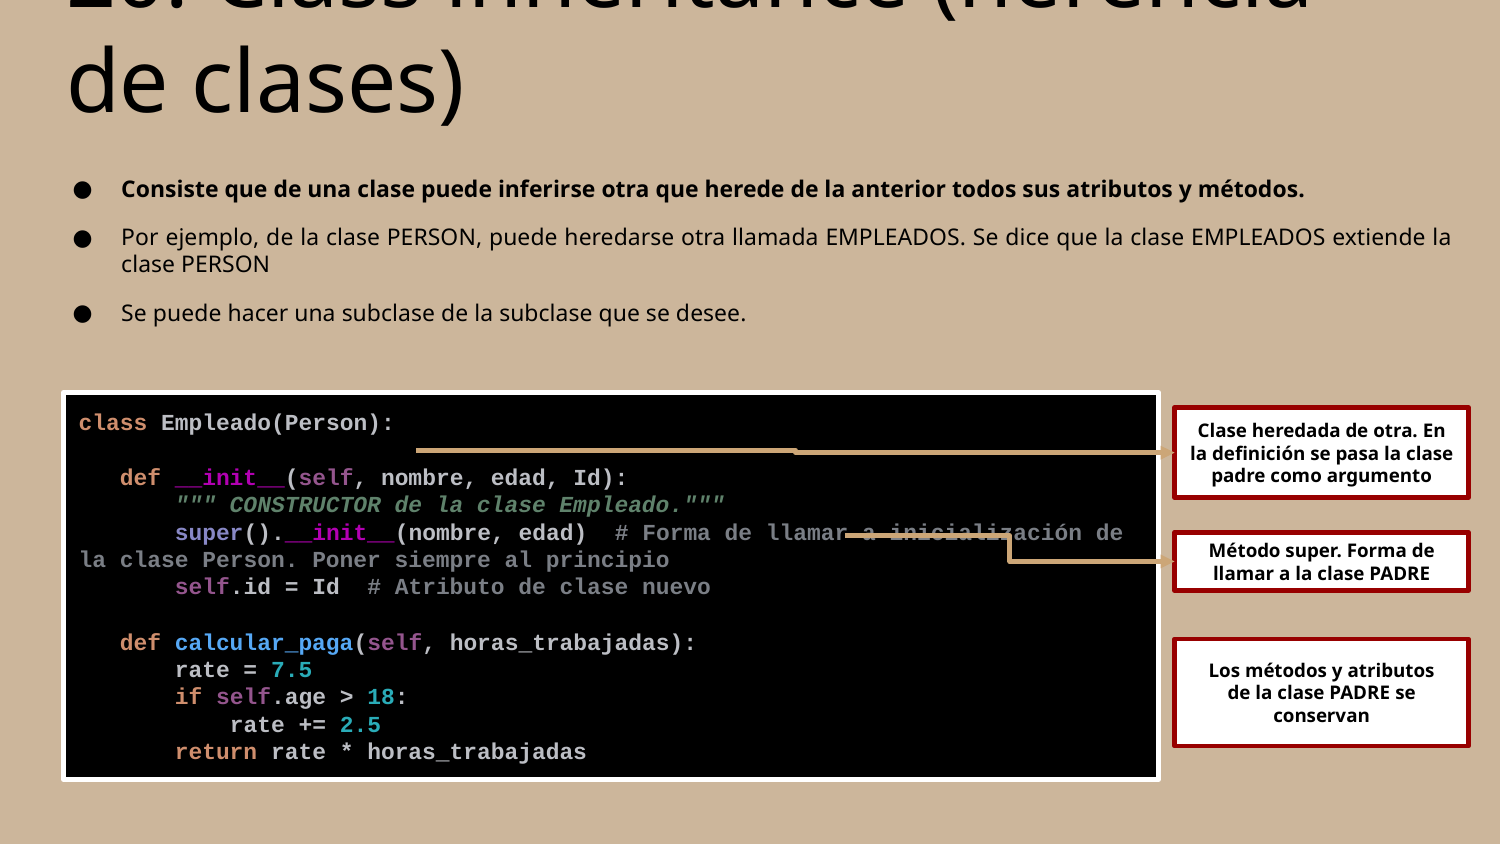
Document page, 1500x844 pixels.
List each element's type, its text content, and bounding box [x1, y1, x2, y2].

text_box Clase heredada de otra. En la definición se pasa la clase padre como argumento [1174, 407, 1469, 498]
text_box Consiste que de una clase puede inferirse otra que herede de la anterior todos sus atributos y métodos. Por ejemplo, de la clase PERSON, puede heredarse otra llamada EMPLEADOS. Se dice que la clase EMPLEADOS extiende la clase PERSON Se puede hacer una subclase de la subclase que se desee. [31, 129, 1469, 370]
text_box Método super. Forma de llamar a la clase PADRE [1174, 532, 1469, 591]
text_box Los métodos y atributos de la clase PADRE se conservan [1174, 638, 1469, 746]
title 20. Class inheritance (herencia de clases) [51, 8, 1449, 129]
text_box class Empleado(Person): def __init__(self, nombre, edad, Id): """ CONSTRUCTOR de la clase Empleado.""" super().__init__(nombre, edad) # Forma de llamar a inicialización de la clase Person. Poner siempre al principio self.id = Id # Atributo de clase nuevo def calcular_paga(self, horas_trabajadas): rate = 7.5 if self.age > 18: rate += 2.5 return rate * horas_trabajadas [63, 392, 1159, 780]
